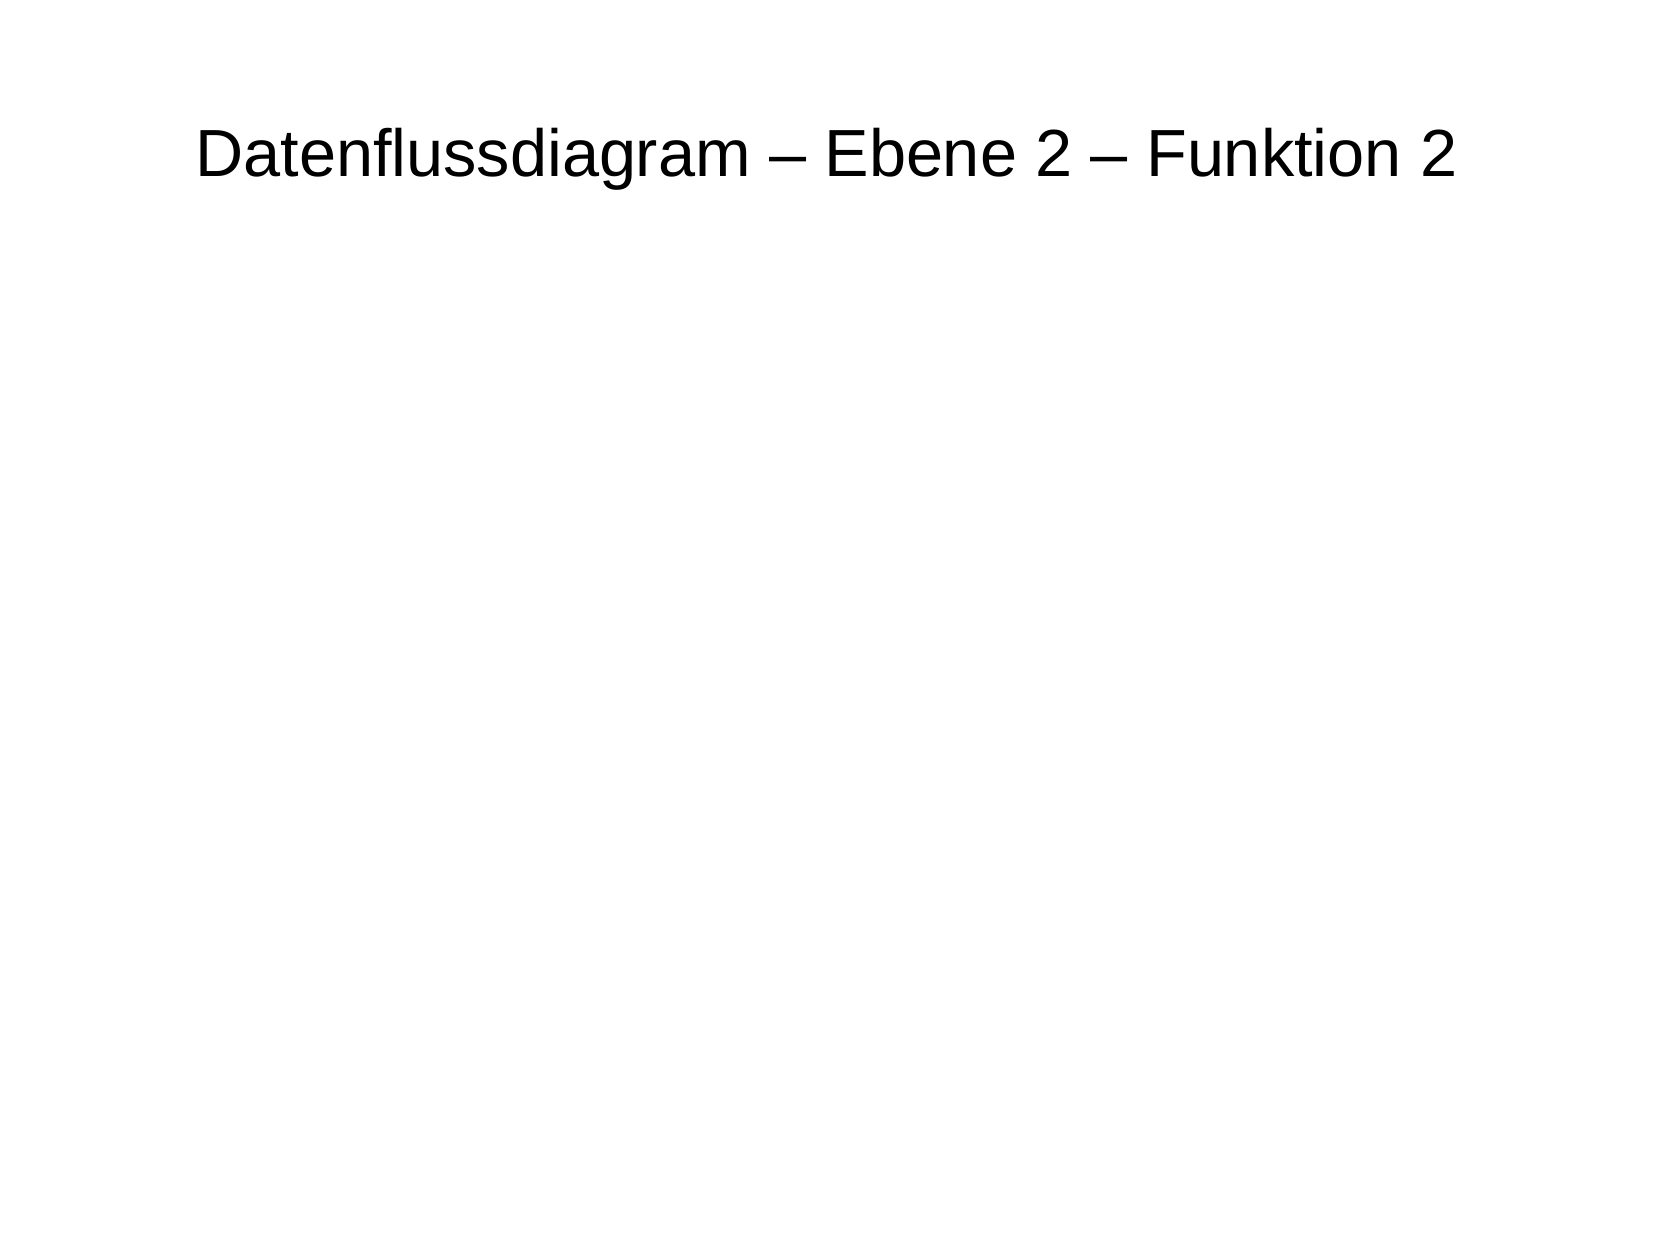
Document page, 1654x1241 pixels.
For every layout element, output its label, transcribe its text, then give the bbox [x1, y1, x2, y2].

title Datenflussdiagram – Ebene 2 – Funktion 2 [82, 49, 1571, 257]
